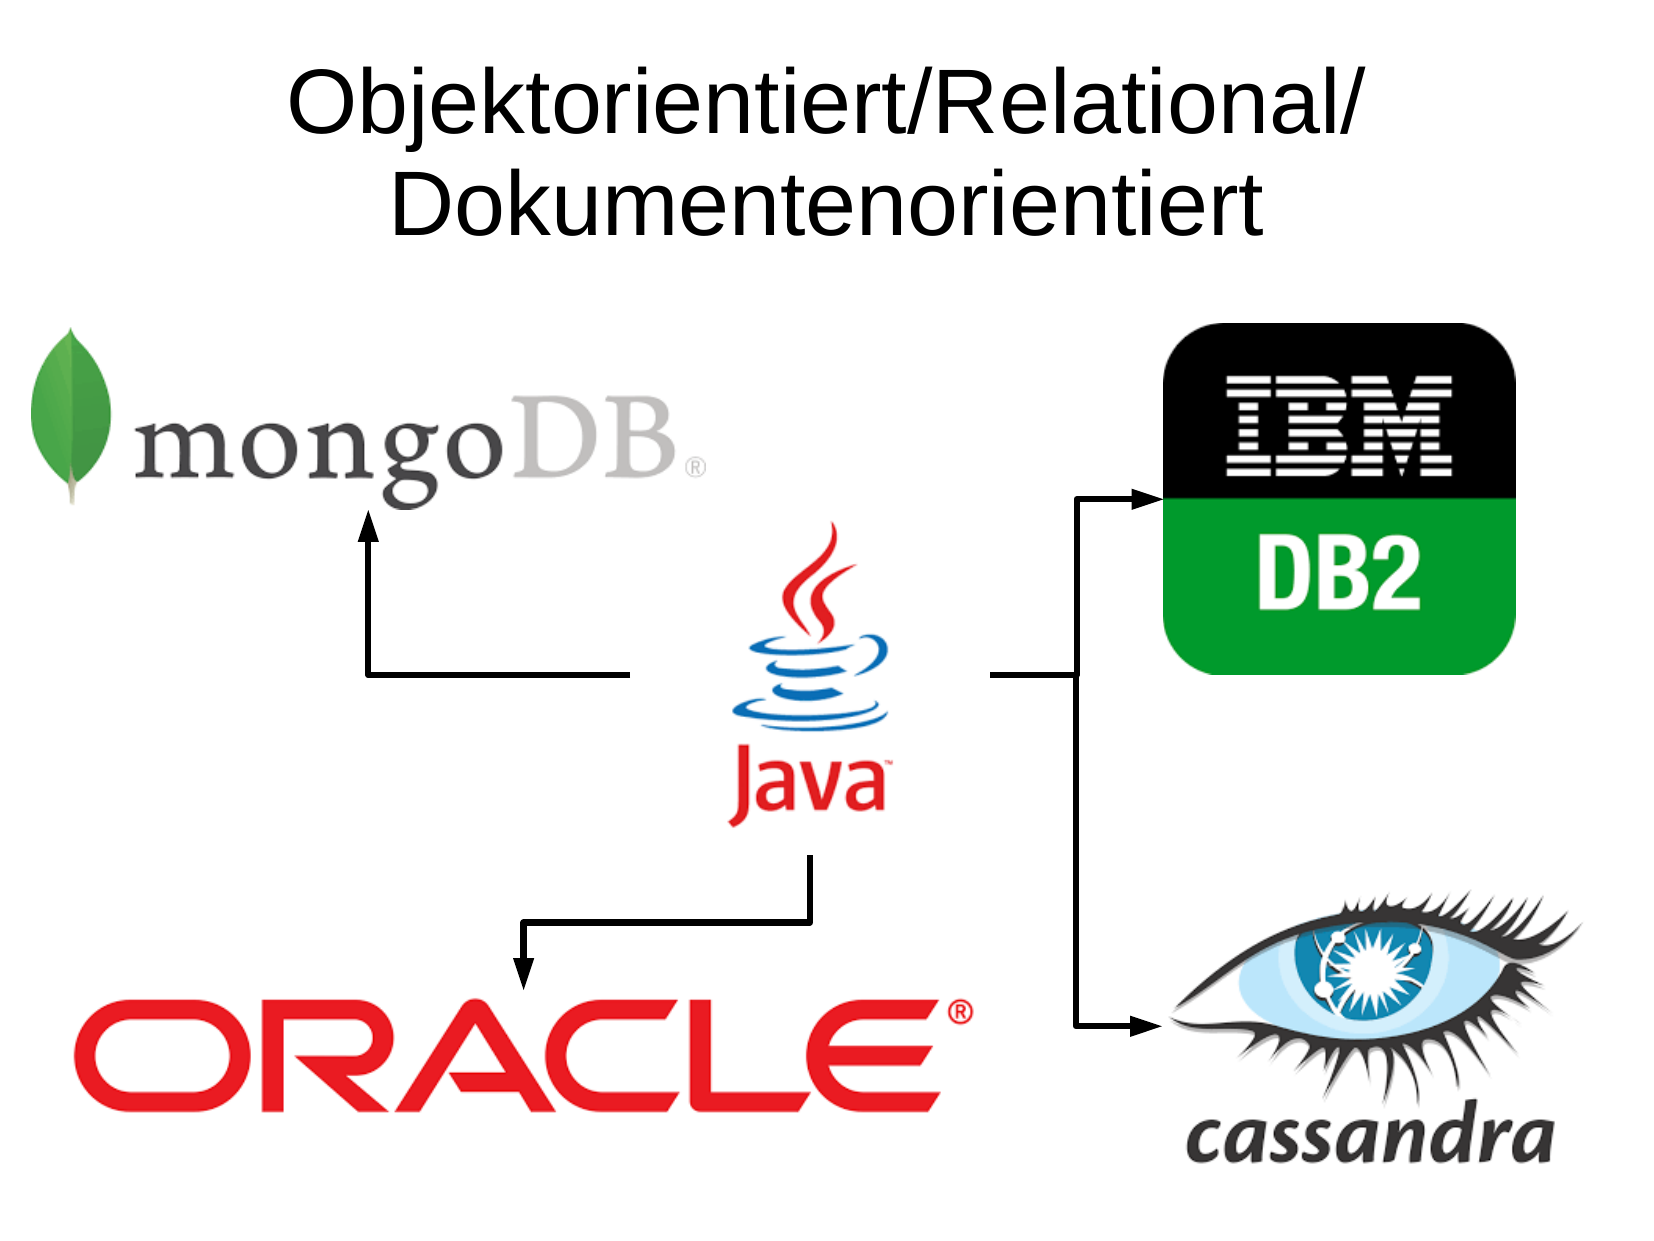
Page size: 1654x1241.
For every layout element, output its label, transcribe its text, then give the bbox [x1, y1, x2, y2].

title Objektorientiert/Relational/ Dokumentenorientiert [82, 49, 1571, 257]
picture [31, 327, 991, 856]
picture [57, 989, 991, 1122]
picture [1161, 882, 1591, 1171]
picture [1163, 323, 1516, 676]
